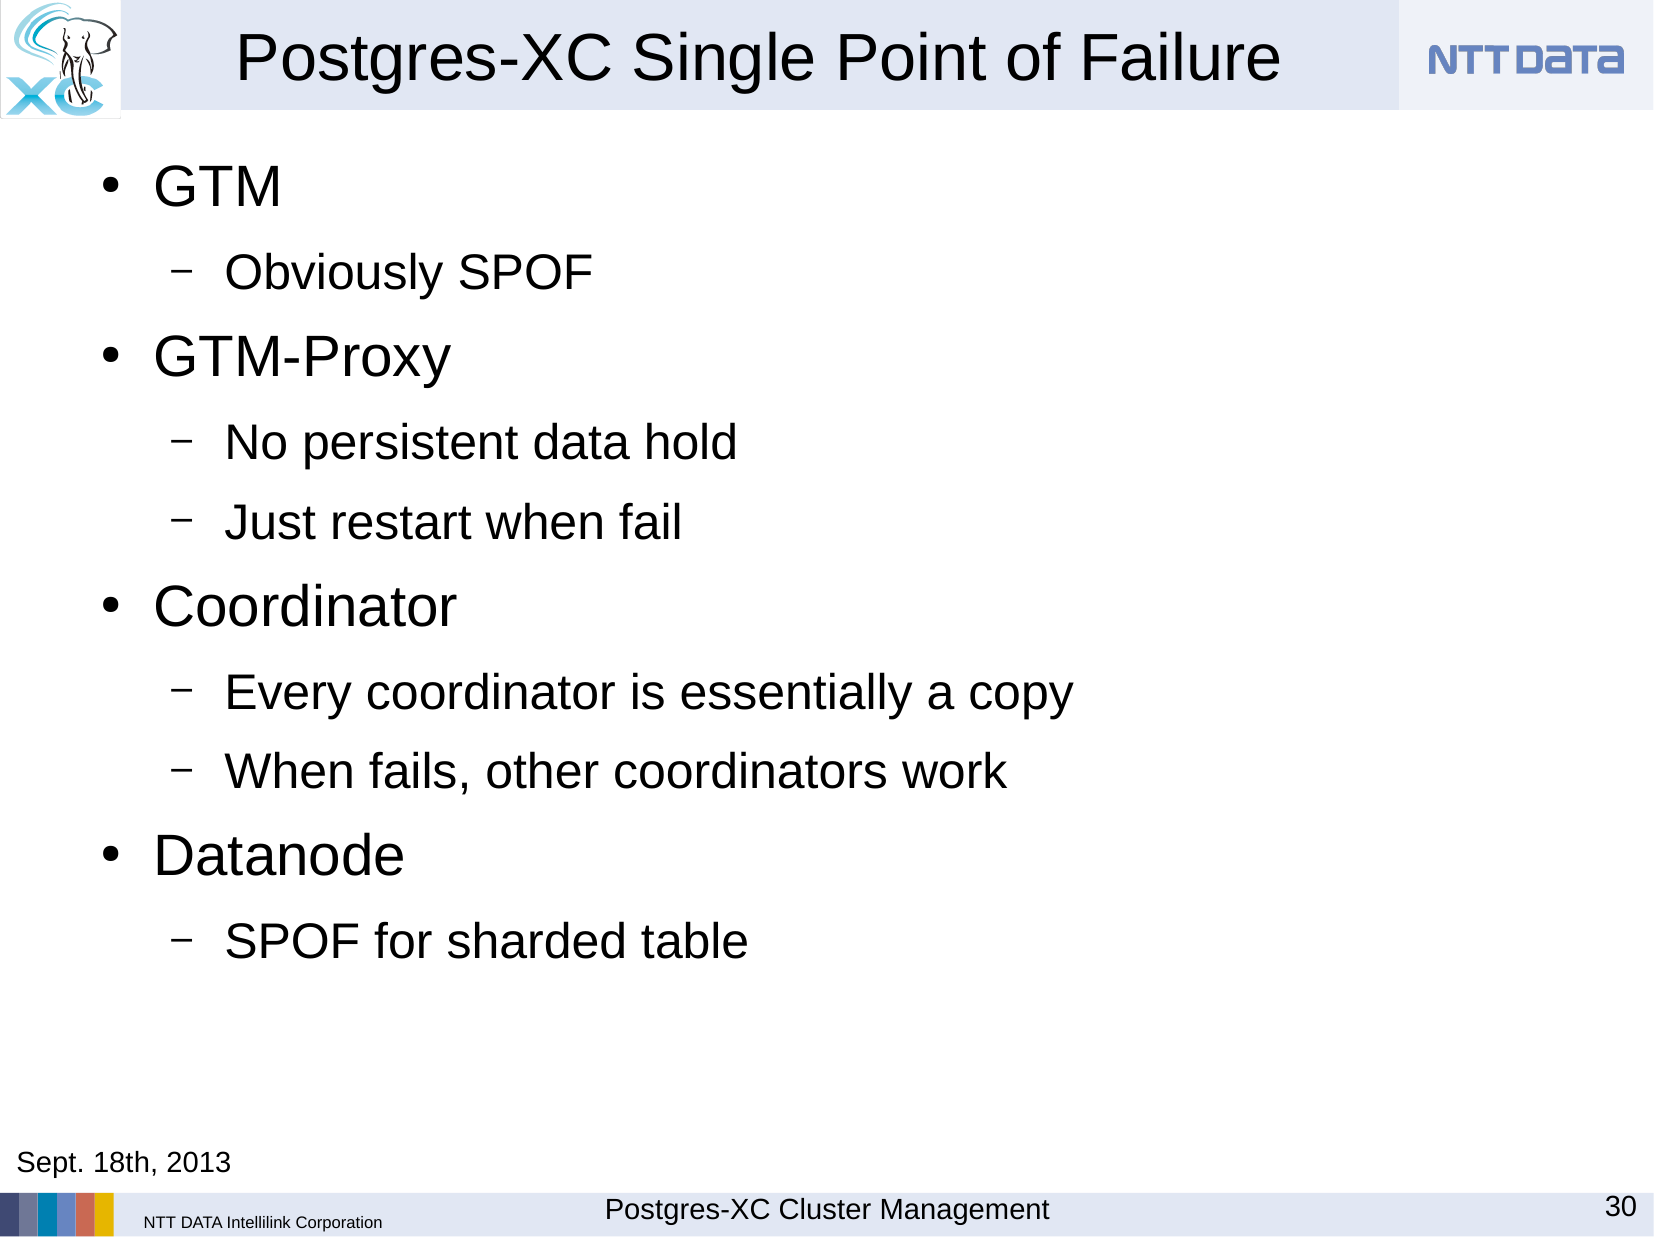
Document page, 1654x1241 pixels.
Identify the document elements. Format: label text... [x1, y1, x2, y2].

list GTM Obviously SPOF GTM-Proxy No persistent data hold Just restart when fail Coordinator Every coordinator is essentially a copy When fails, other coordinators work Datanode SPOF for sharded table [82, 153, 1571, 1099]
picture [1429, 45, 1624, 74]
title Postgres-XC Single Point of Failure [120, 3, 1399, 110]
picture [0, 0, 121, 119]
